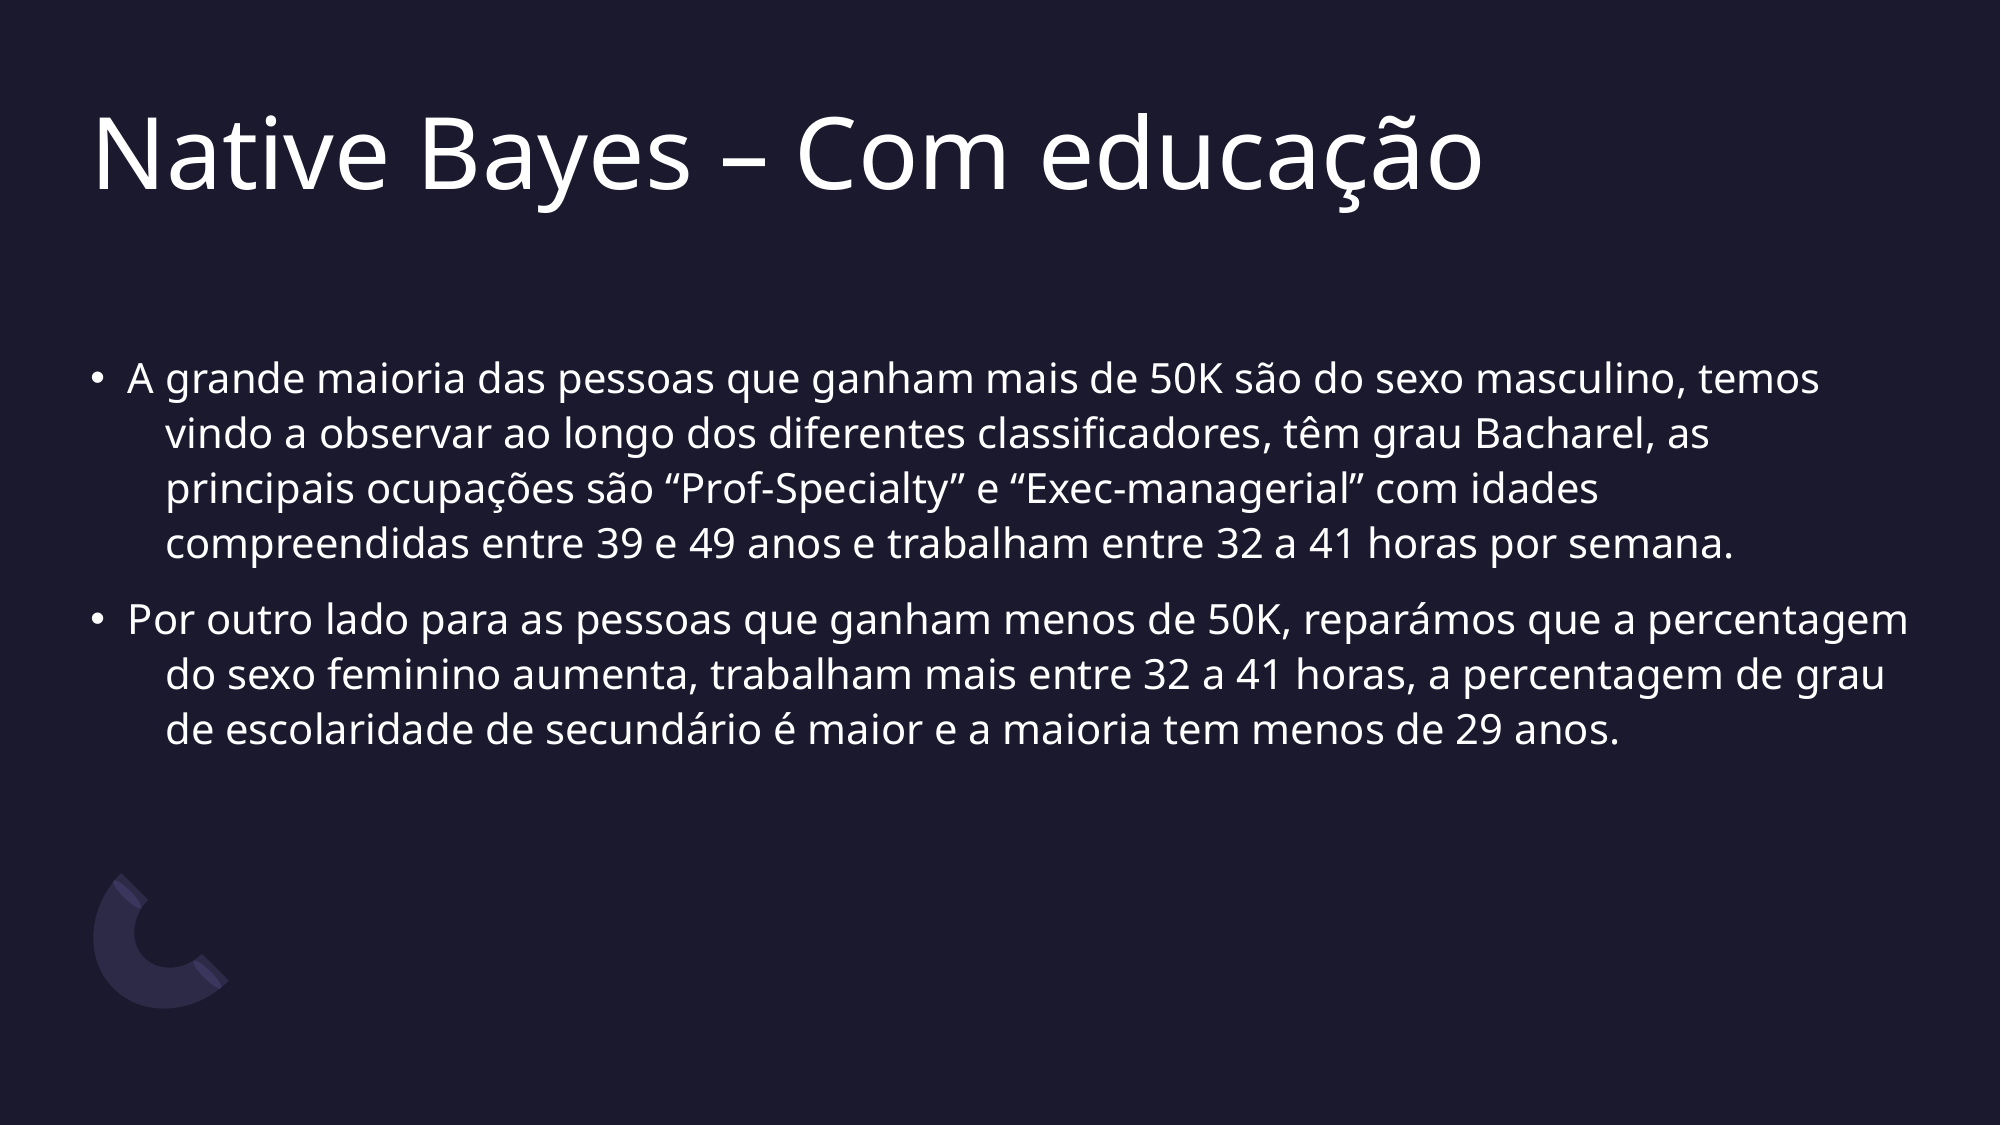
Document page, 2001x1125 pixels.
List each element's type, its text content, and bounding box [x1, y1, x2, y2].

list A grande maioria das pessoas que ganham mais de 50K são do sexo masculino, temos vindo a observar ao longo dos diferentes classificadores, têm grau Bacharel, as principais ocupações são “Prof-Specialty” e “Exec-managerial” com idades compreendidas entre 39 e 49 anos e trabalham entre 32 a 41 horas por semana. Por outro lado para as pessoas que ganham menos de 50K, reparámos que a percentagem do sexo feminino aumenta, trabalham mais entre 32 a 41 horas, a percentagem de grau de escolaridade de secundário é maior e a maioria tem menos de 29 anos. [90, 346, 1910, 1000]
title Native Bayes – Com educação [90, 90, 1910, 309]
